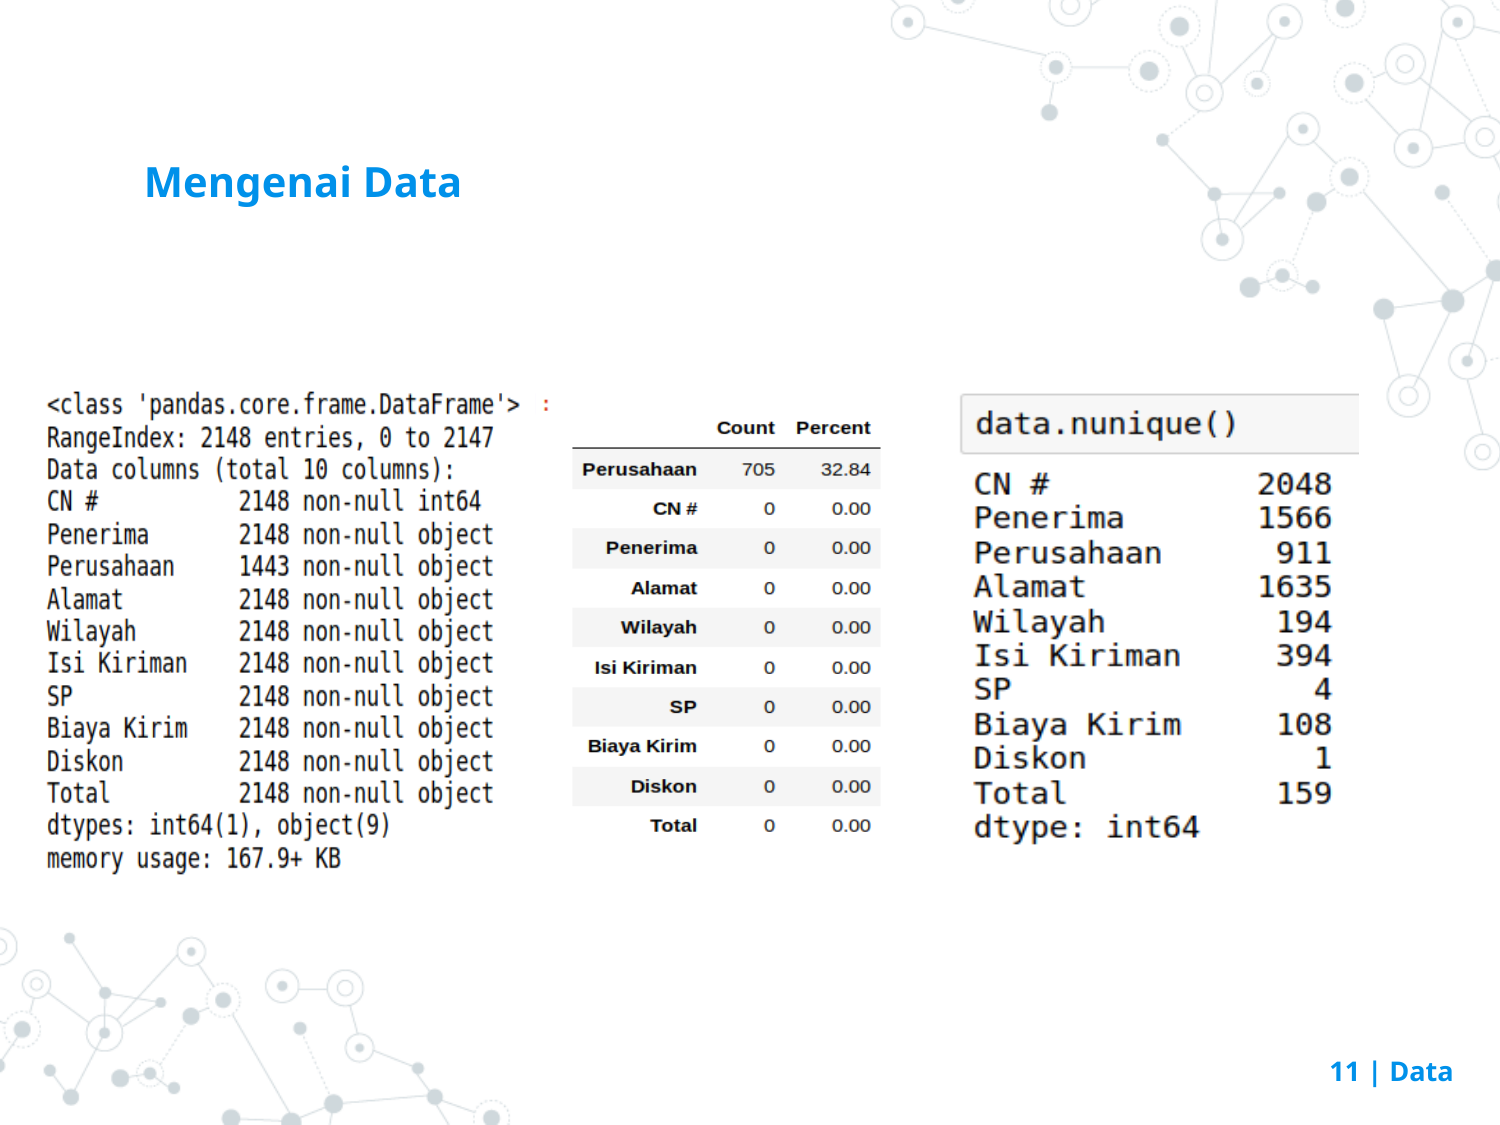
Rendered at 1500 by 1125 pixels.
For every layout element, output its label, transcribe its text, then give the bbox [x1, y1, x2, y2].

slide_number <number> | Data [1245, 1038, 1469, 1125]
title Mengenai Data [128, 149, 1372, 222]
picture [0, 0, 1500, 1125]
